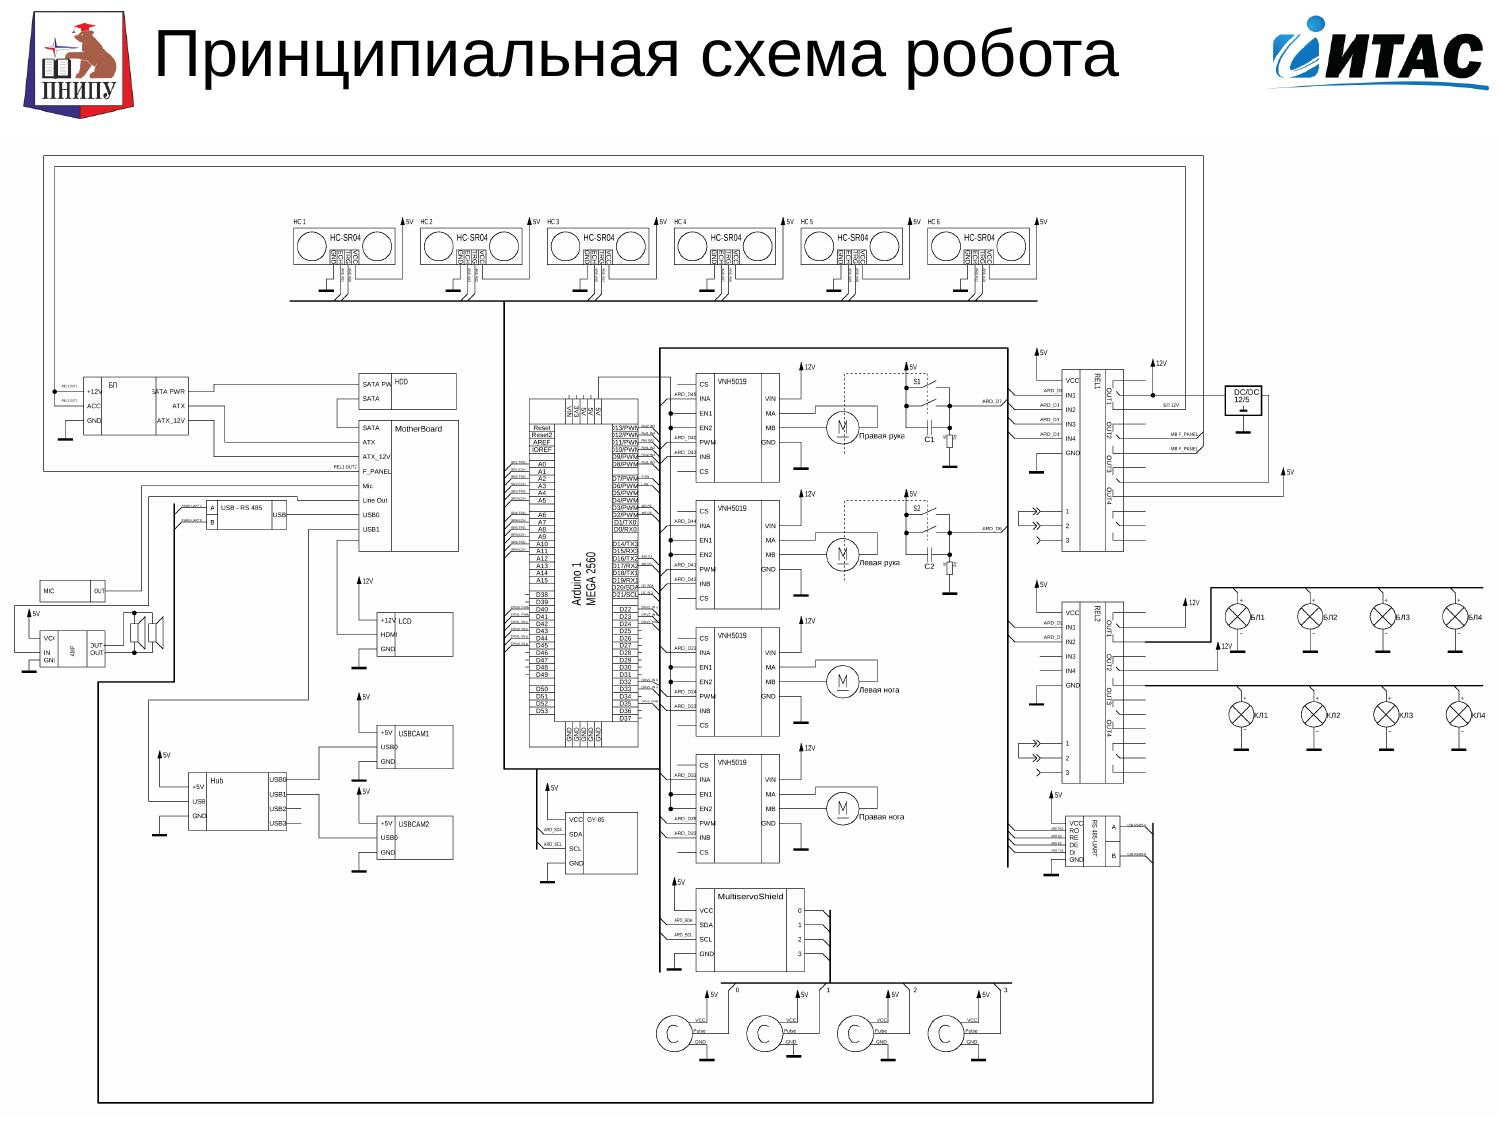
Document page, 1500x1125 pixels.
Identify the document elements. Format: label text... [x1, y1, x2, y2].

title Принципиальная схема робота [153, 0, 1252, 128]
picture [23, 11, 134, 119]
picture [0, 141, 1500, 1117]
picture [1265, 13, 1489, 94]
